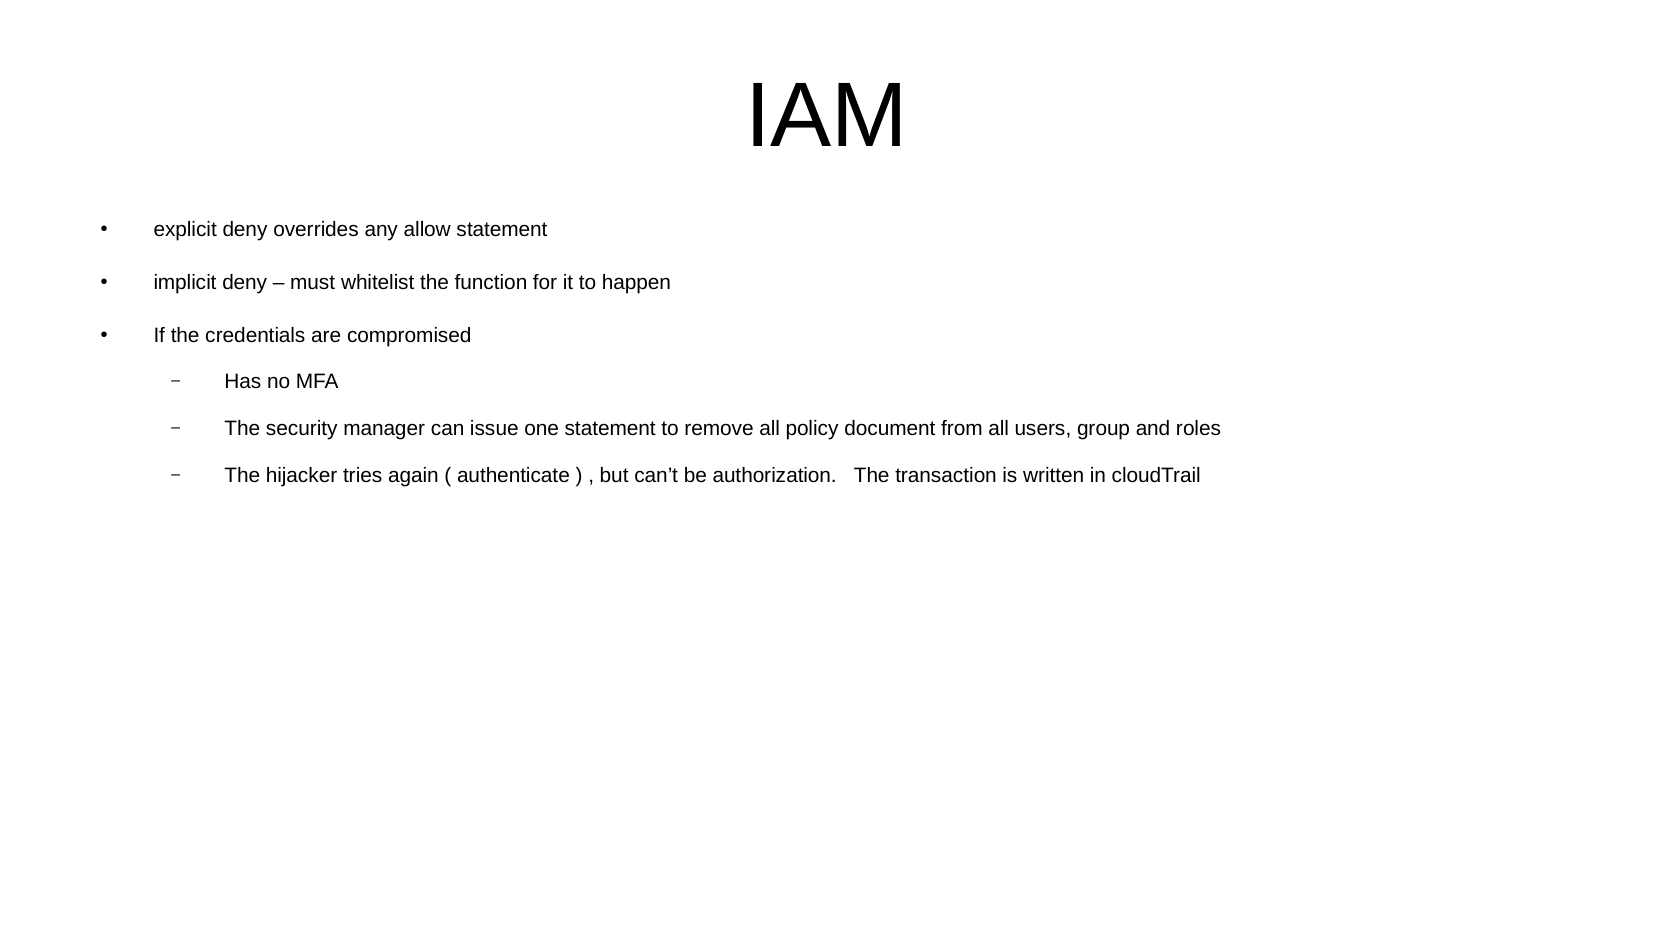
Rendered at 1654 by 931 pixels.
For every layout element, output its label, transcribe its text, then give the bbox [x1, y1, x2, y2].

list explicit deny overrides any allow statement implicit deny – must whitelist the function for it to happen If the credentials are compromised Has no MFA The security manager can issue one statement to remove all policy document from all users, group and roles The hijacker tries again ( authenticate ) , but can’t be authorization. The transaction is written in cloudTrail [82, 217, 1636, 916]
title IAM [82, 37, 1571, 193]
